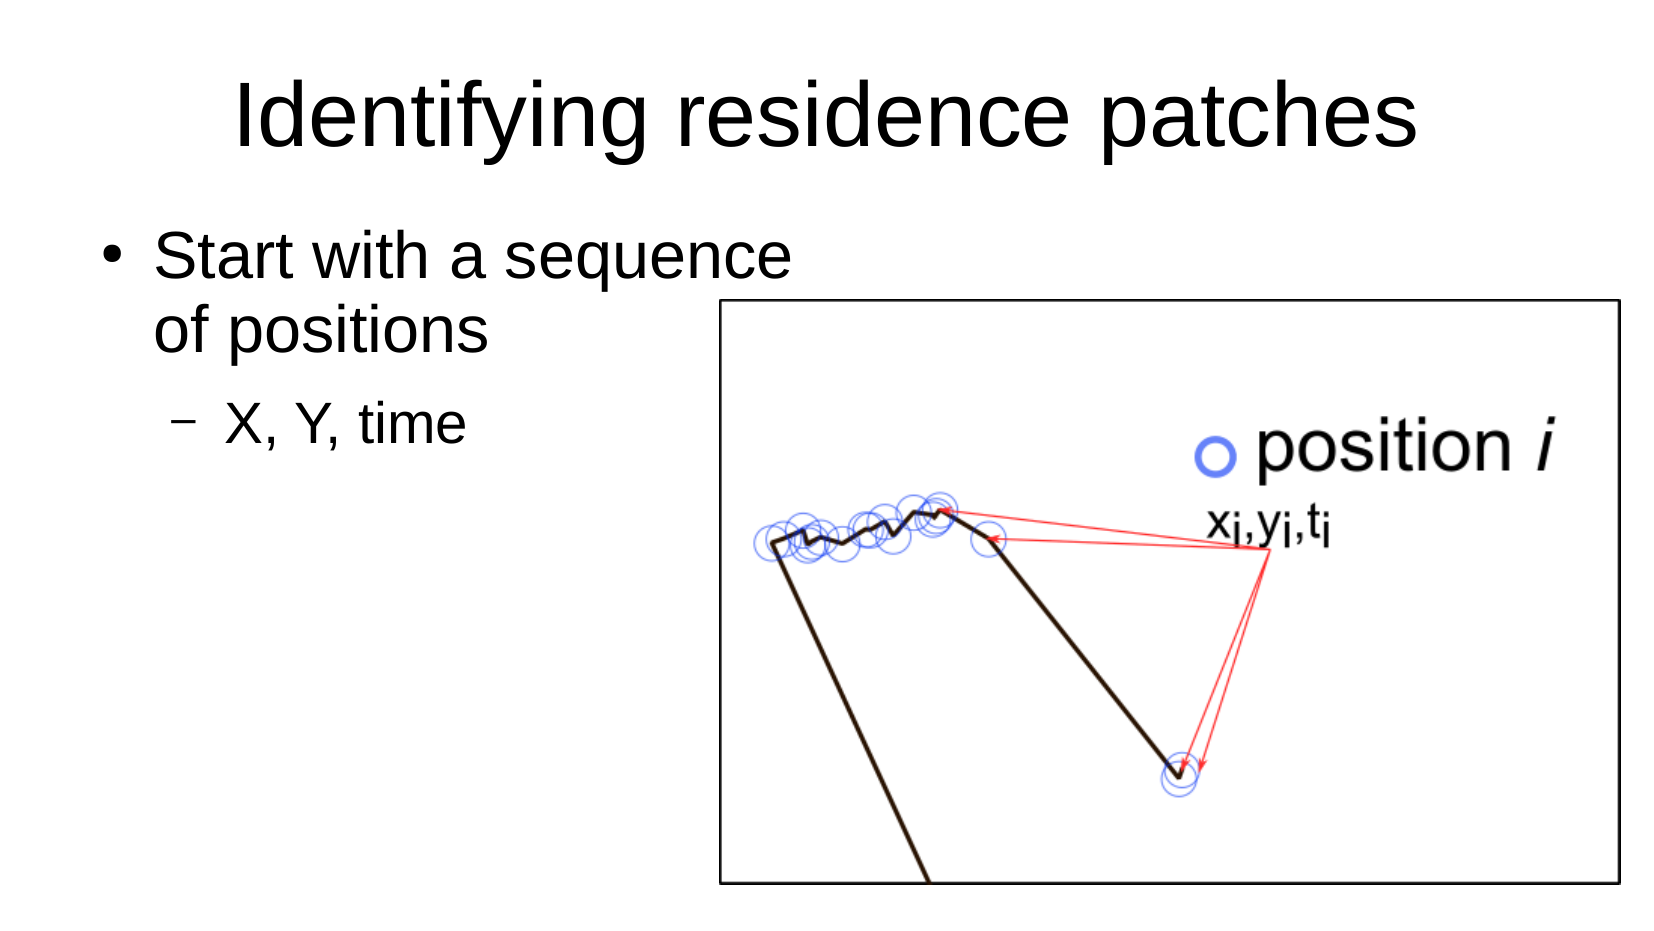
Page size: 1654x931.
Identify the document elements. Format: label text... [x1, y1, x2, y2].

list Start with a sequence of positions X, Y, time [82, 217, 809, 758]
picture [719, 299, 1621, 886]
title Identifying residence patches [82, 37, 1571, 193]
